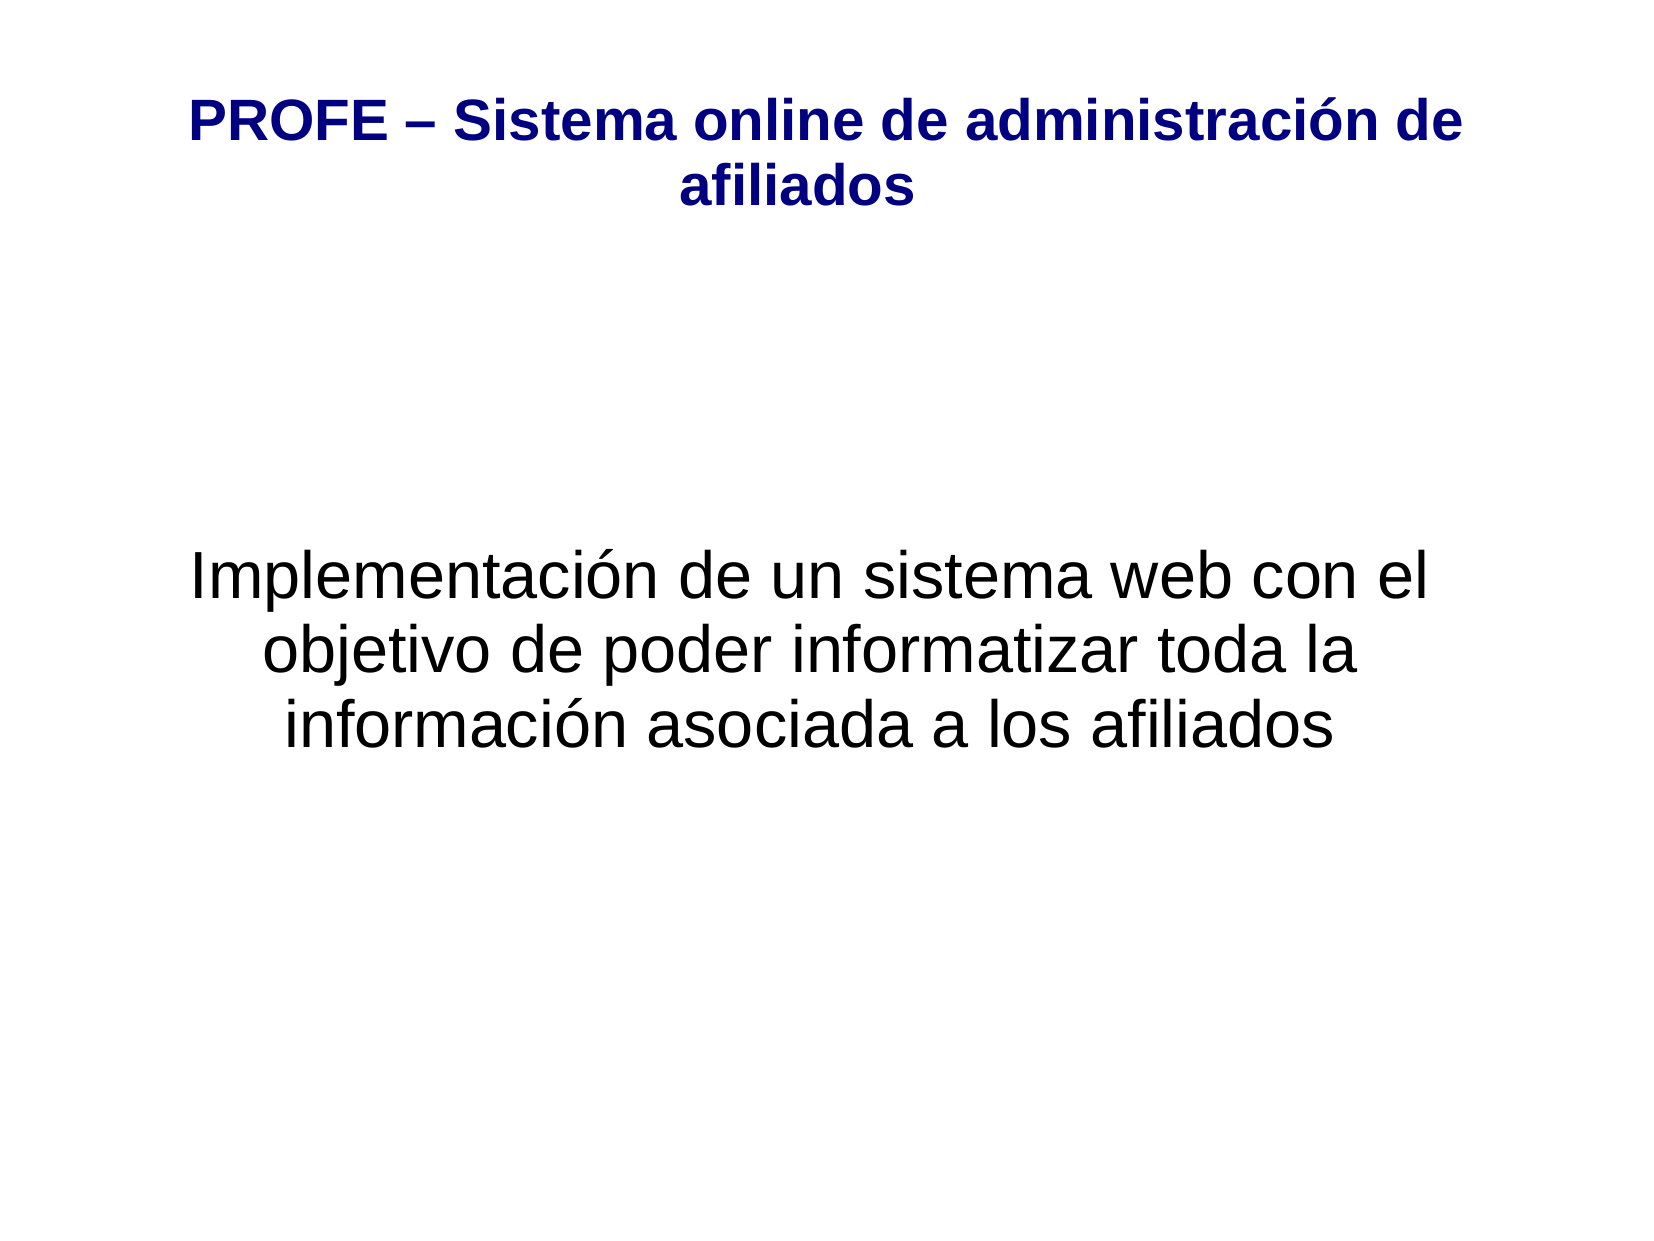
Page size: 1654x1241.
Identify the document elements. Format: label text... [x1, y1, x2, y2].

subtitle Implementación de un sistema web con el objetivo de poder informatizar toda la información asociada a los afiliados [82, 290, 1538, 1010]
title PROFE – Sistema online de administración de afiliados [82, 49, 1571, 257]
